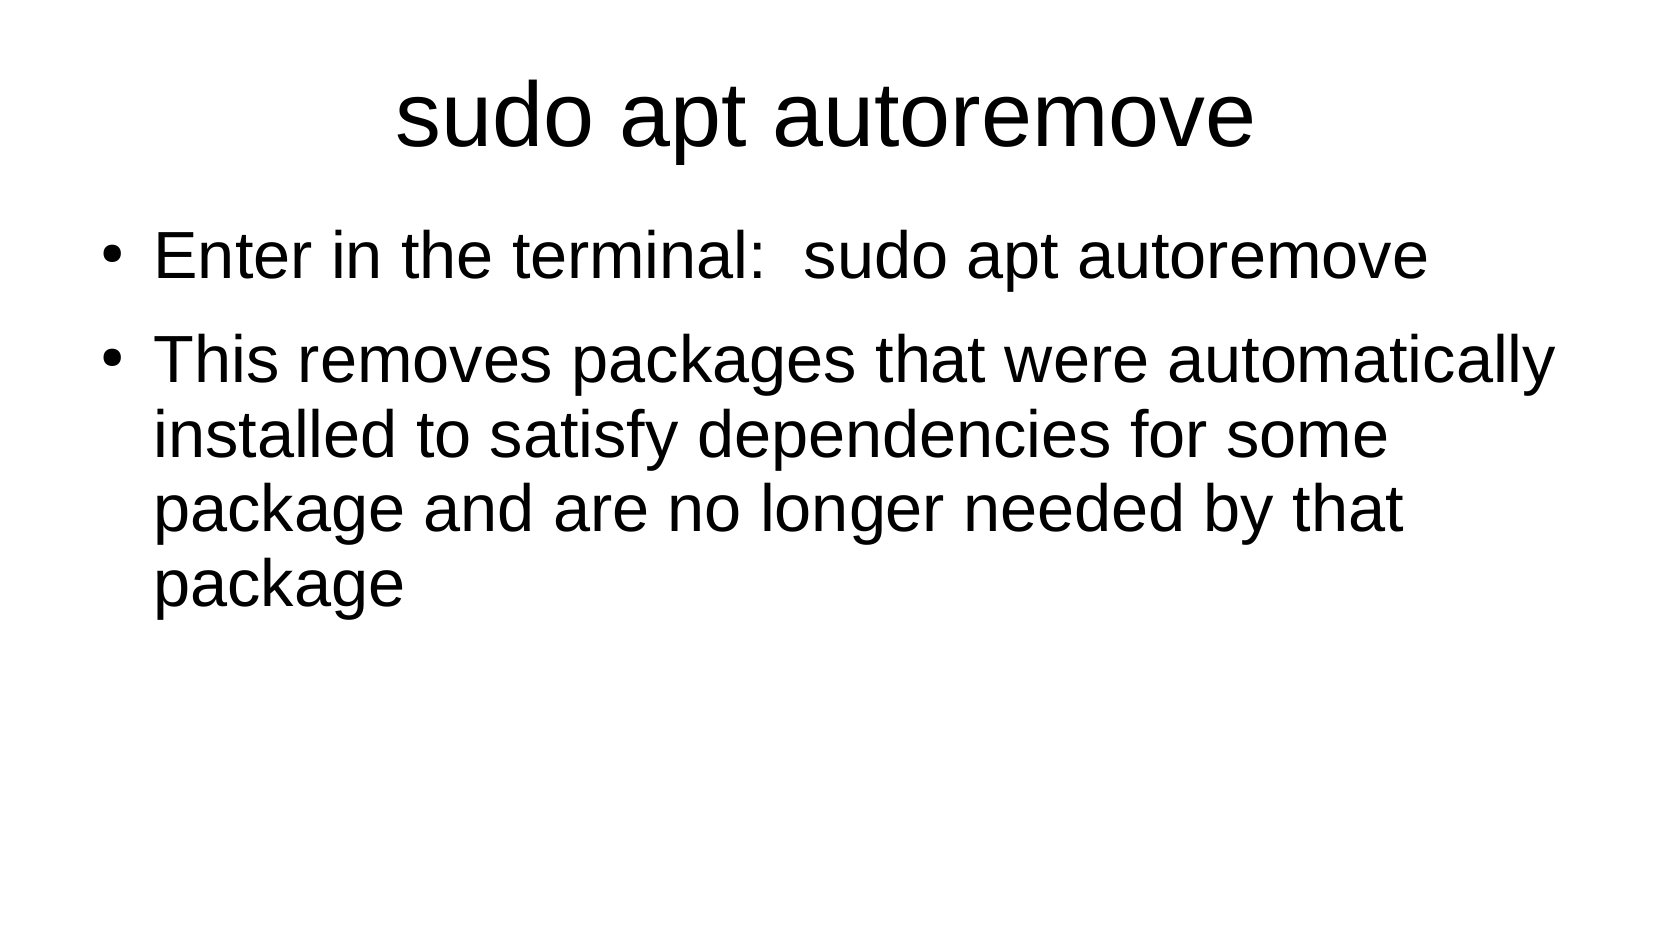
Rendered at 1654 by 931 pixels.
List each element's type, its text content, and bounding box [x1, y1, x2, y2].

list Enter in the terminal: sudo apt autoremove This removes packages that were automatically installed to satisfy dependencies for some package and are no longer needed by that package [82, 217, 1571, 758]
title sudo apt autoremove [82, 37, 1571, 193]
